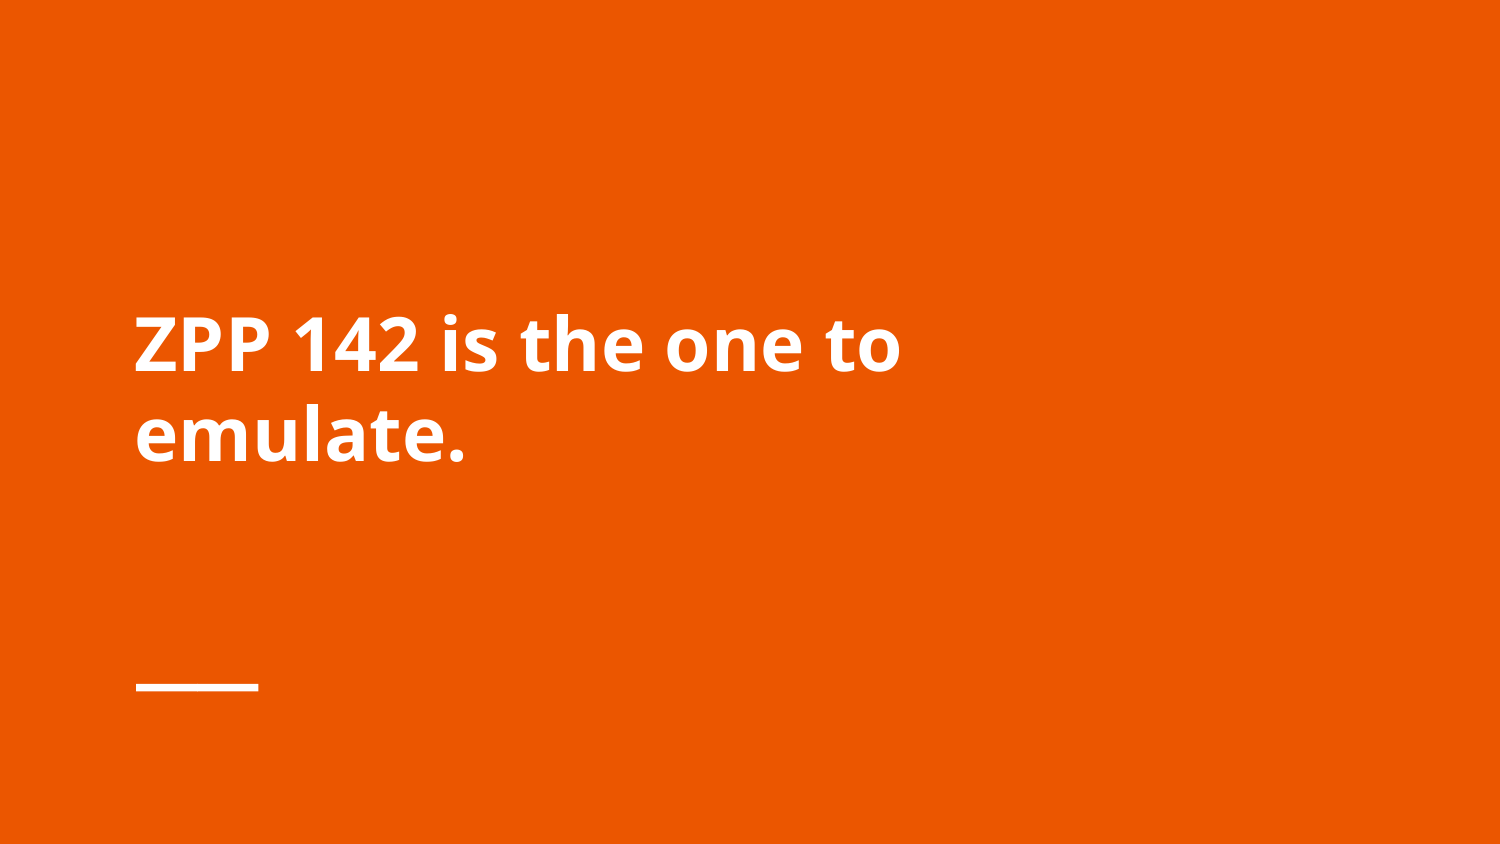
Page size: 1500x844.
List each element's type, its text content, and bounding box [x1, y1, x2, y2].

title ZPP 142 is the one to emulate. [119, 141, 1272, 632]
